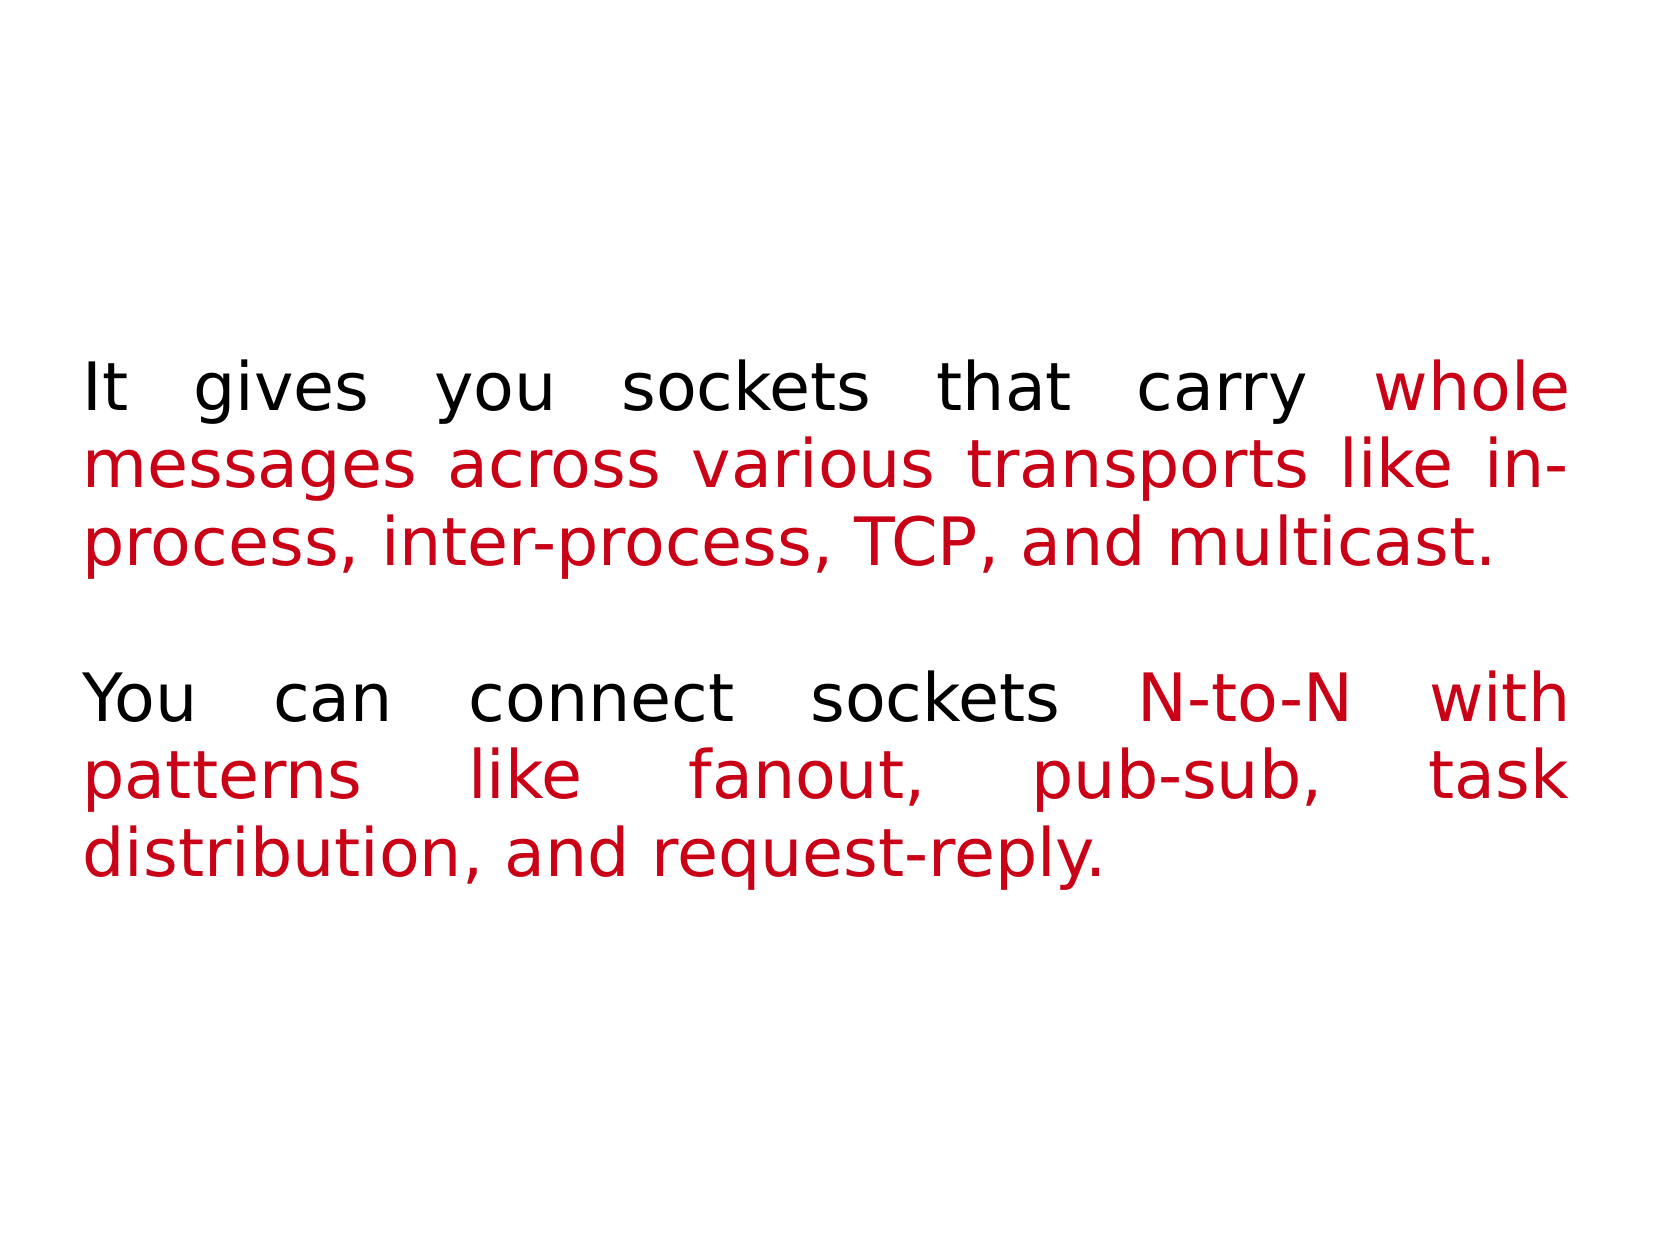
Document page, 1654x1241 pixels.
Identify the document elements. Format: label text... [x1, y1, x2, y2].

subtitle It gives you sockets that carry whole messages across various transports like in-process, inter-process, TCP, and multicast. You can connect sockets N-to-N with patterns like fanout, pub-sub, task distribution, and request-reply. [82, 210, 1571, 1030]
